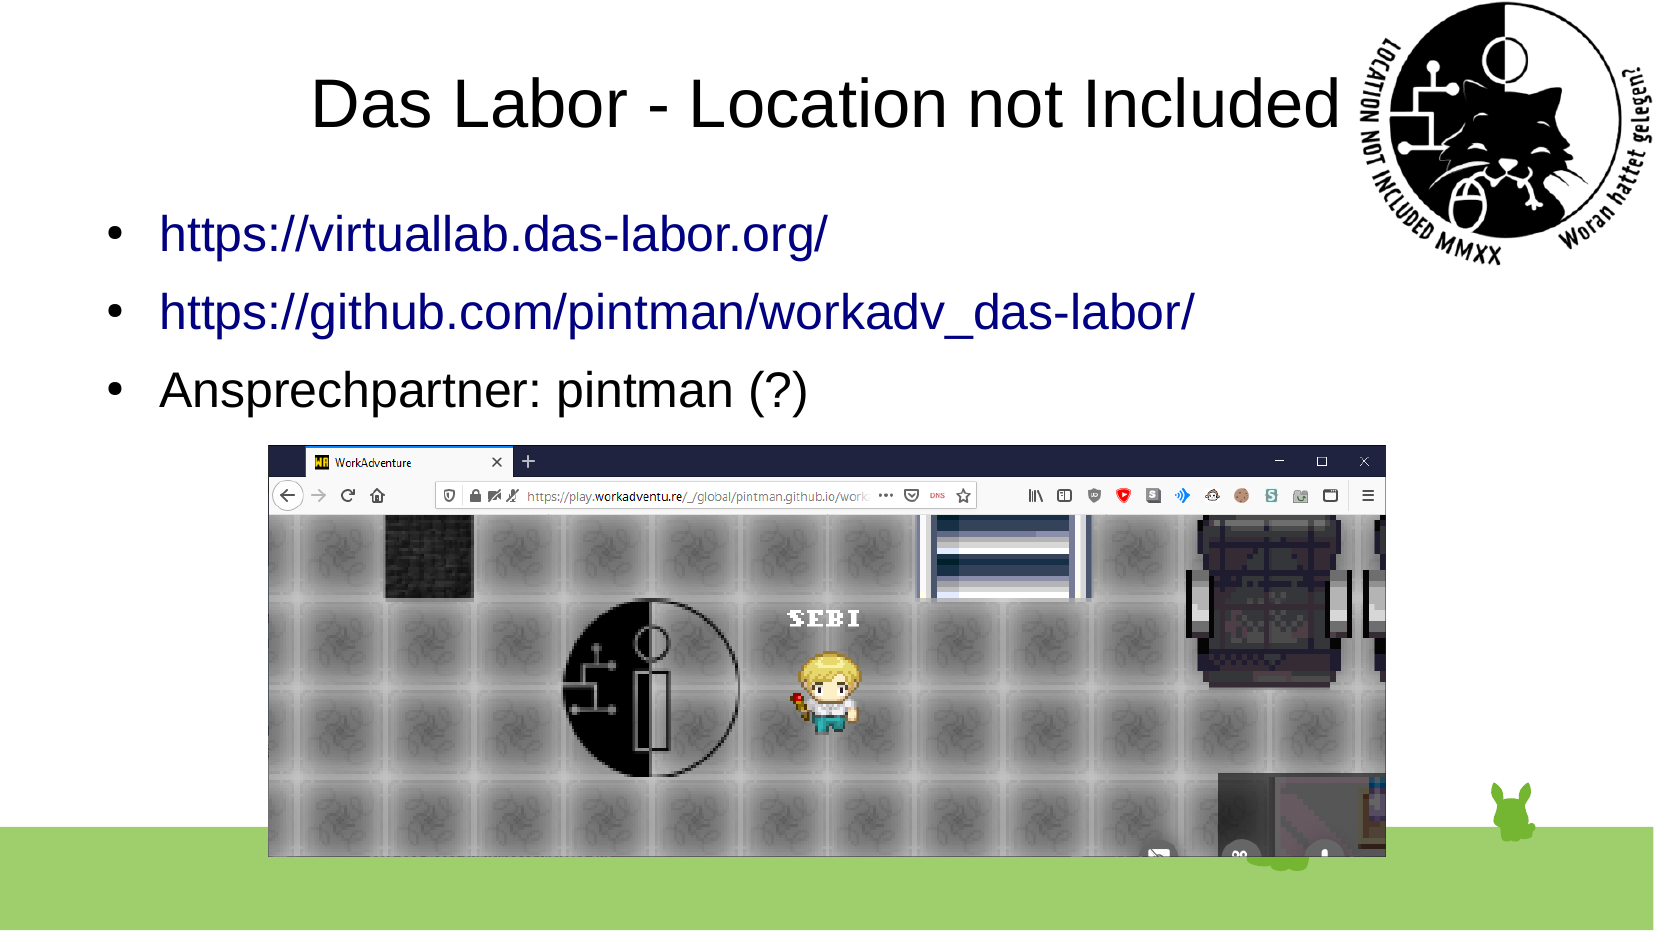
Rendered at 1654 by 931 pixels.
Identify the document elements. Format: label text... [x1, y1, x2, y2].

list https://virtuallab.das-labor.org/ https://github.com/pintman/workadv_das-labor/ Ansprechpartner: pintman (?) [88, 206, 1565, 446]
title Das Labor - Location not Included [88, 29, 1358, 178]
picture [268, 445, 1386, 857]
picture [1358, 0, 1654, 266]
